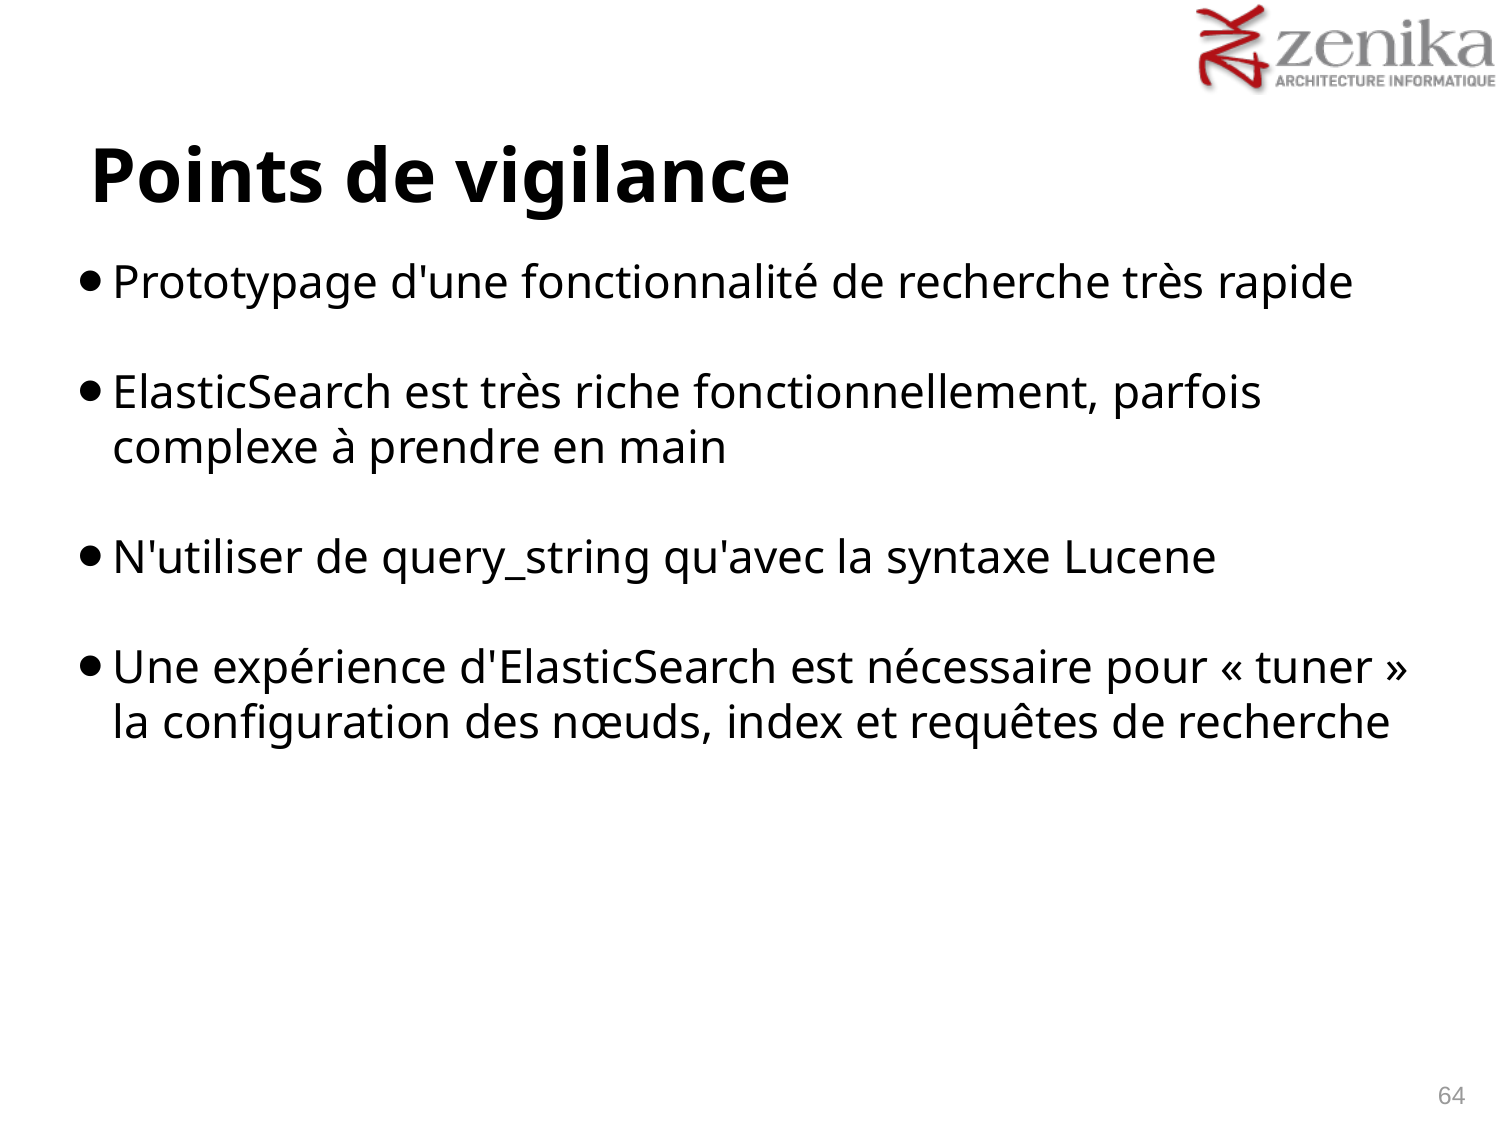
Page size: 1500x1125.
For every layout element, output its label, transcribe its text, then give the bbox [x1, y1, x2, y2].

picture [1190, 0, 1500, 95]
text_box Prototypage d'une fonctionnalité de recherche très rapide ElasticSearch est très riche fonctionnellement, parfois complexe à prendre en main N'utiliser de query_string qu'avec la syntaxe Lucene Une expérience d'ElasticSearch est nécessaire pour « tuner » la configuration des nœuds, index et requêtes de recherche [62, 237, 1472, 972]
text_box Points de vigilance [75, 14, 1425, 233]
